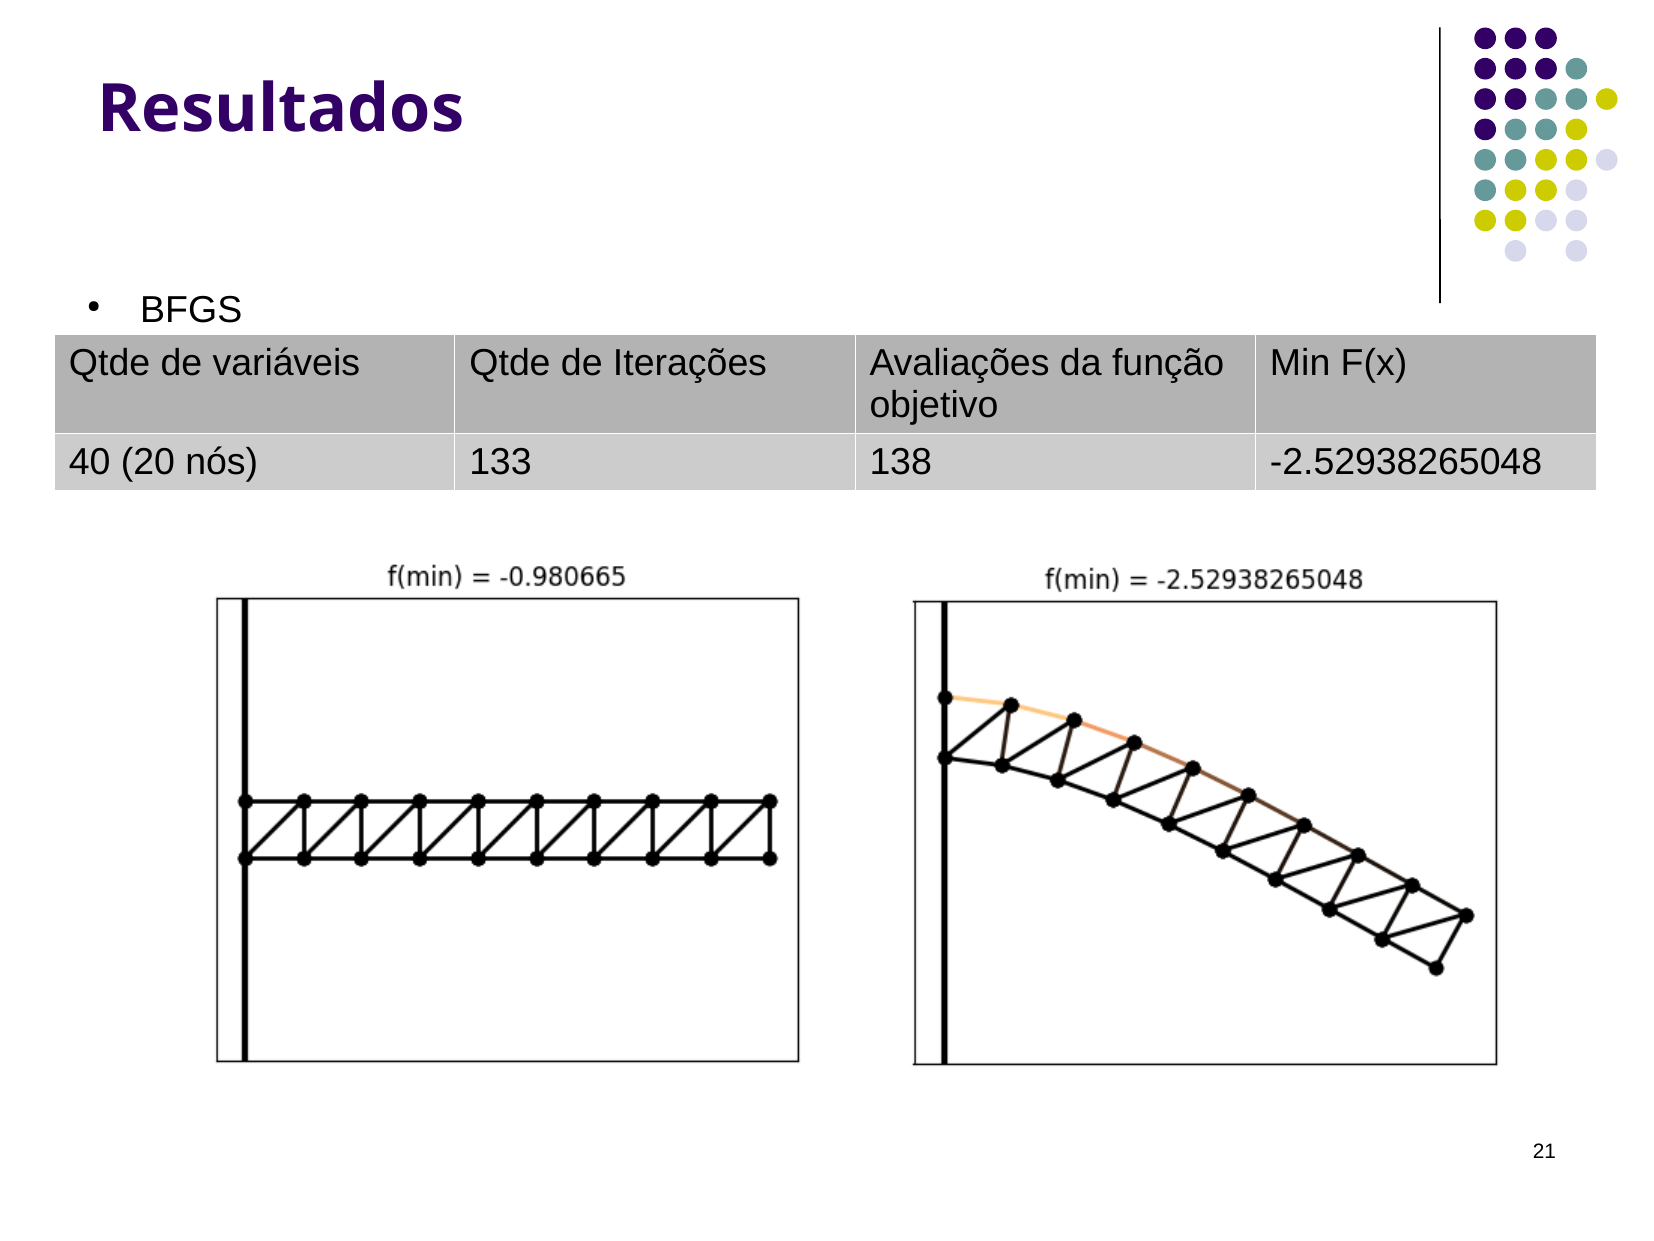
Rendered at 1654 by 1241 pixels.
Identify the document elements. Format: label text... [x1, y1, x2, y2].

table_cell 133 [455, 434, 855, 490]
table_cell 40 (20 nós) [55, 434, 454, 490]
picture [820, 529, 1571, 1130]
list BFGS [54, 277, 289, 334]
table_header Qtde de Iterações [455, 335, 855, 433]
table_cell -2.52938265048 [1256, 434, 1596, 490]
title Resultados [82, 12, 1447, 153]
table_header Qtde de variáveis [55, 335, 454, 433]
table_header Min F(x) [1256, 335, 1596, 433]
picture [206, 526, 811, 1069]
table_header Avaliações da função objetivo [856, 335, 1255, 433]
slide_number <número> [1185, 1130, 1571, 1213]
table_cell 138 [856, 434, 1255, 490]
